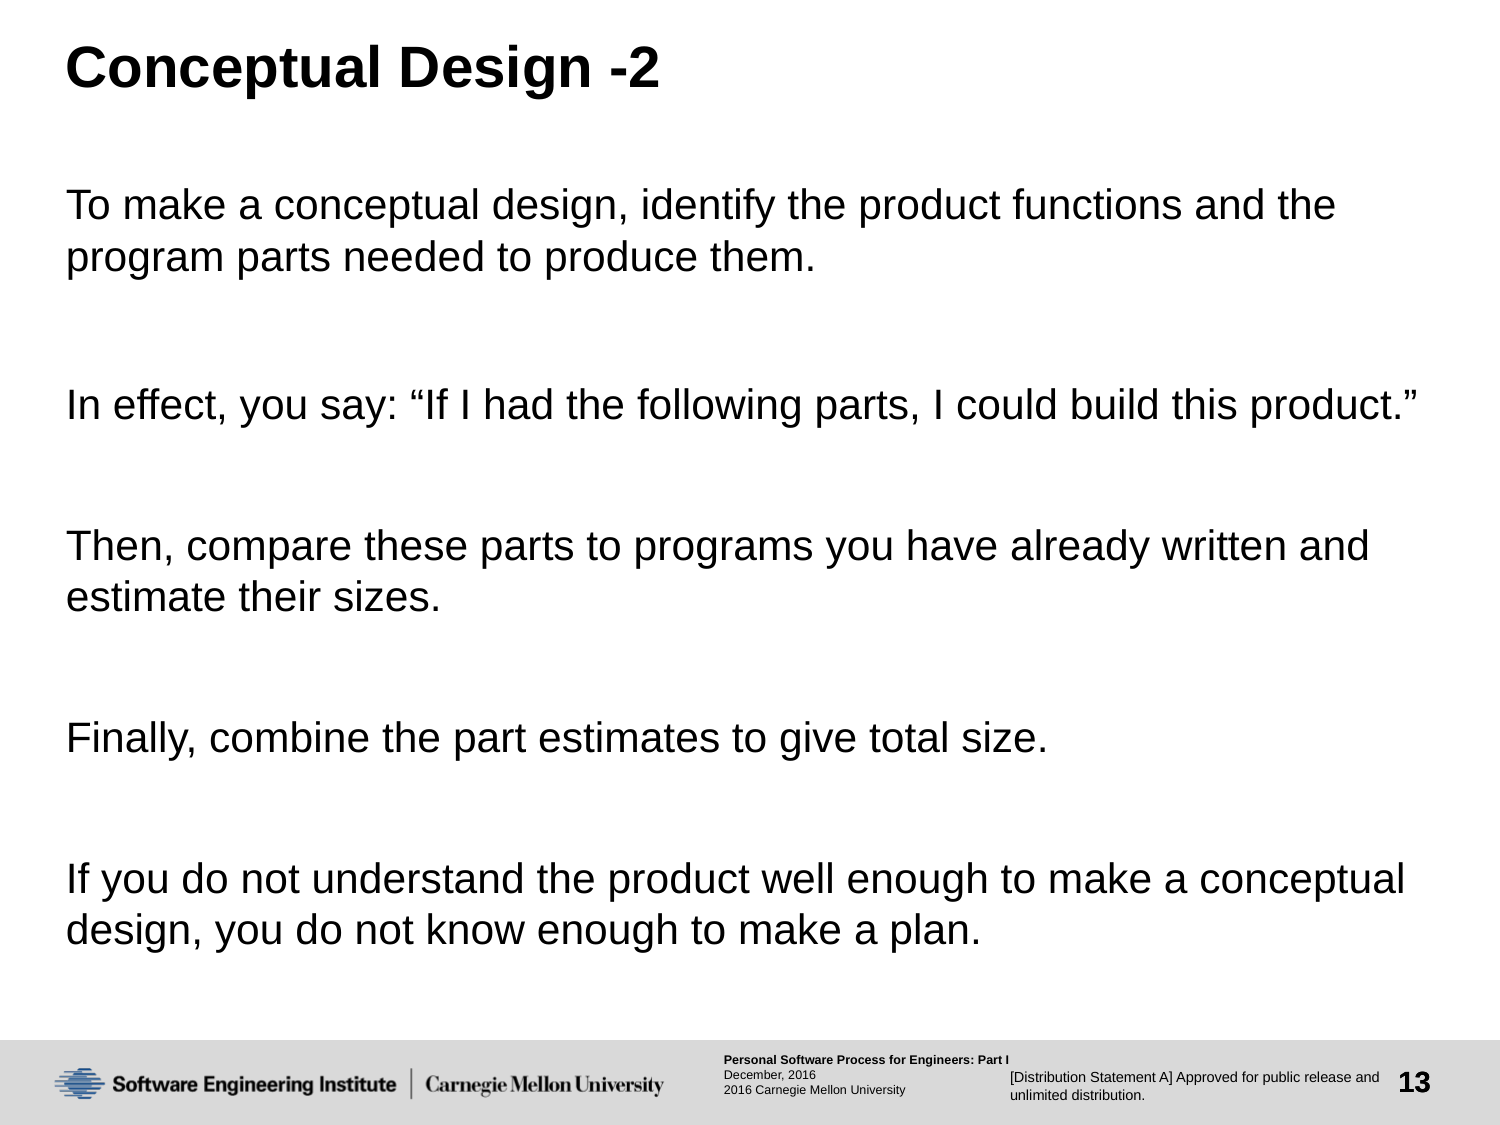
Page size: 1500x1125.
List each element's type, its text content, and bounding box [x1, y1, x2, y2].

title Conceptual Design -2 [65, 37, 1313, 148]
list To make a conceptual design, identify the product functions and the program parts needed to produce them. In effect, you say: “If I had the following parts, I could build this product.” Then, compare these parts to programs you have already written and estimate their sizes. Finally, combine the part estimates to give total size. If you do not understand the product well enough to make a conceptual design, you do not know enough to make a plan. [65, 177, 1431, 1000]
picture [46, 1061, 673, 1104]
